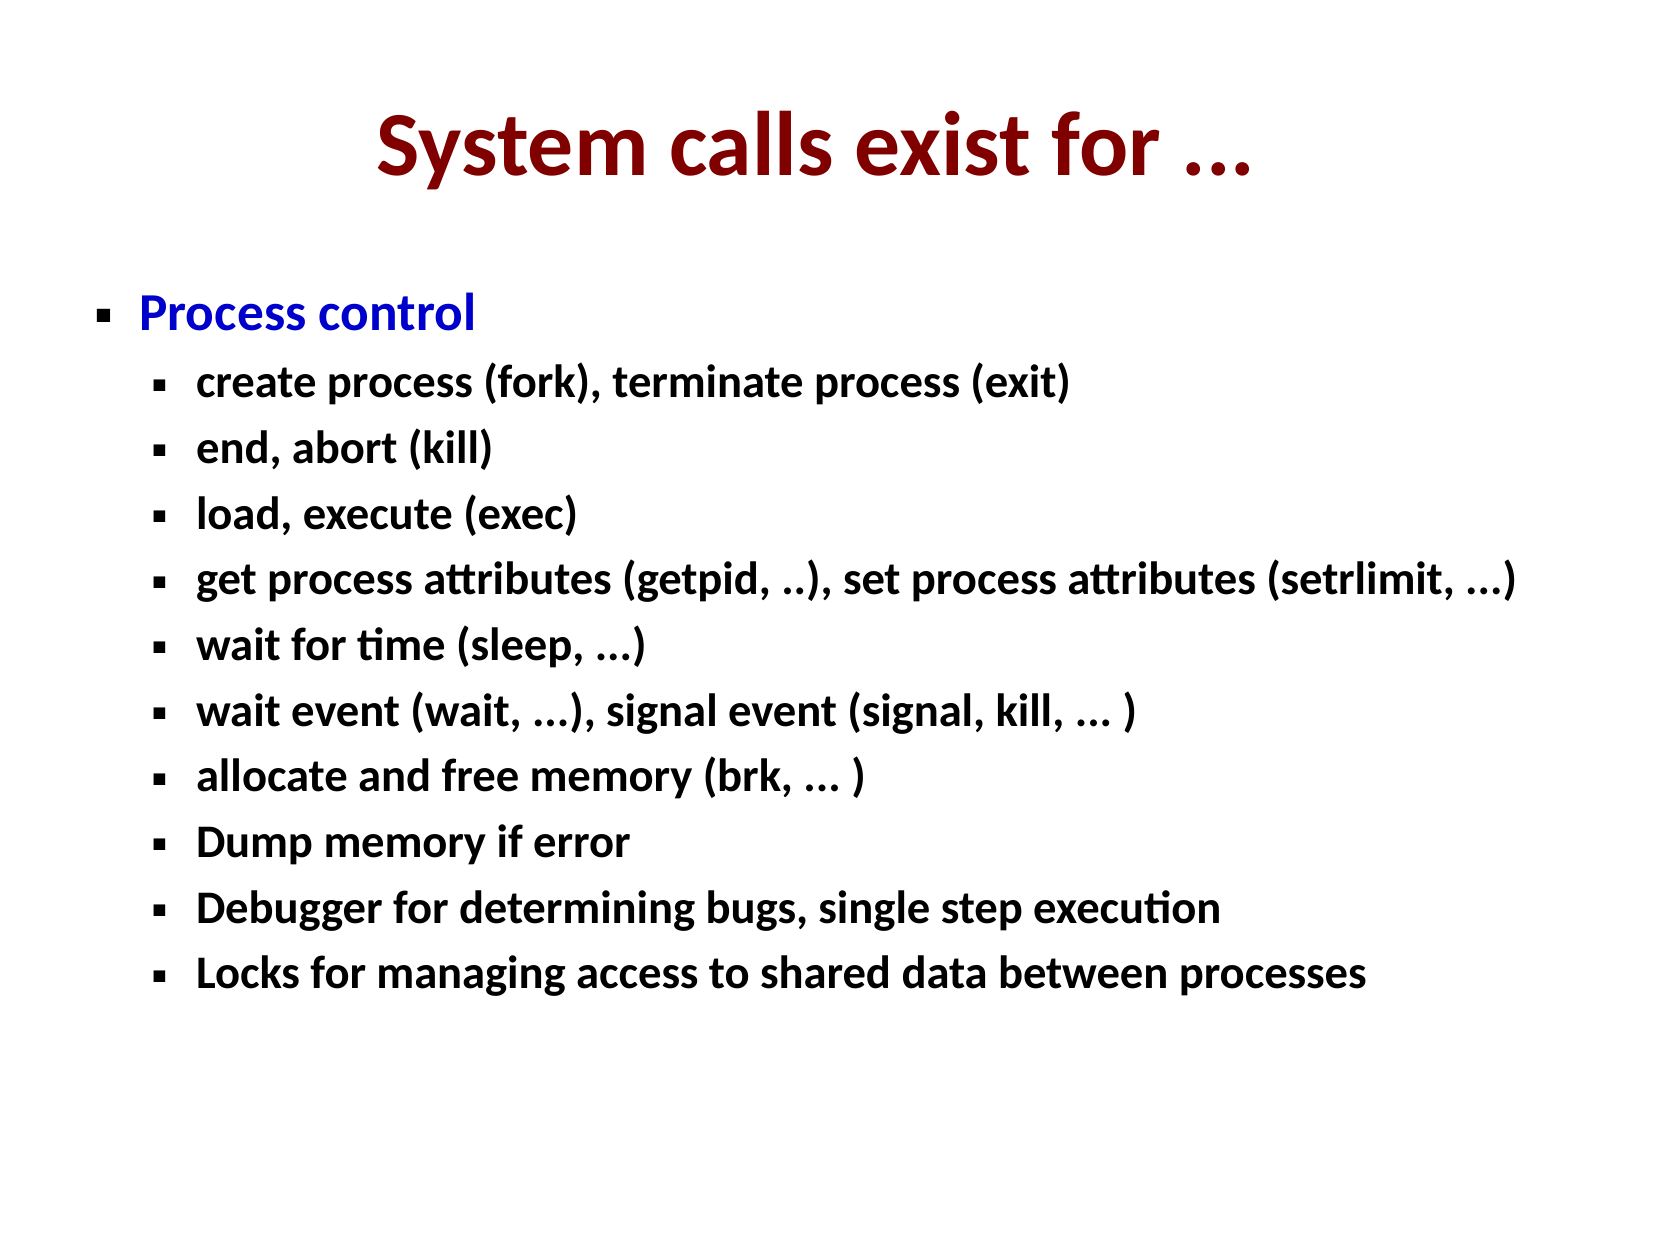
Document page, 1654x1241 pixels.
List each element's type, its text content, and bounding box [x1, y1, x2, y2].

list Process control create process (fork), terminate process (exit) end, abort (kill) load, execute (exec) get process attributes (getpid, ..), set process attributes (setrlimit, ...) wait for time (sleep, ...) wait event (wait, ...), signal event (signal, kill, ... ) allocate and free memory (brk, ... ) Dump memory if error Debugger for determining bugs, single step execution Locks for managing access to shared data between processes [82, 290, 1571, 1010]
title System calls exist for ... [82, 49, 1571, 257]
